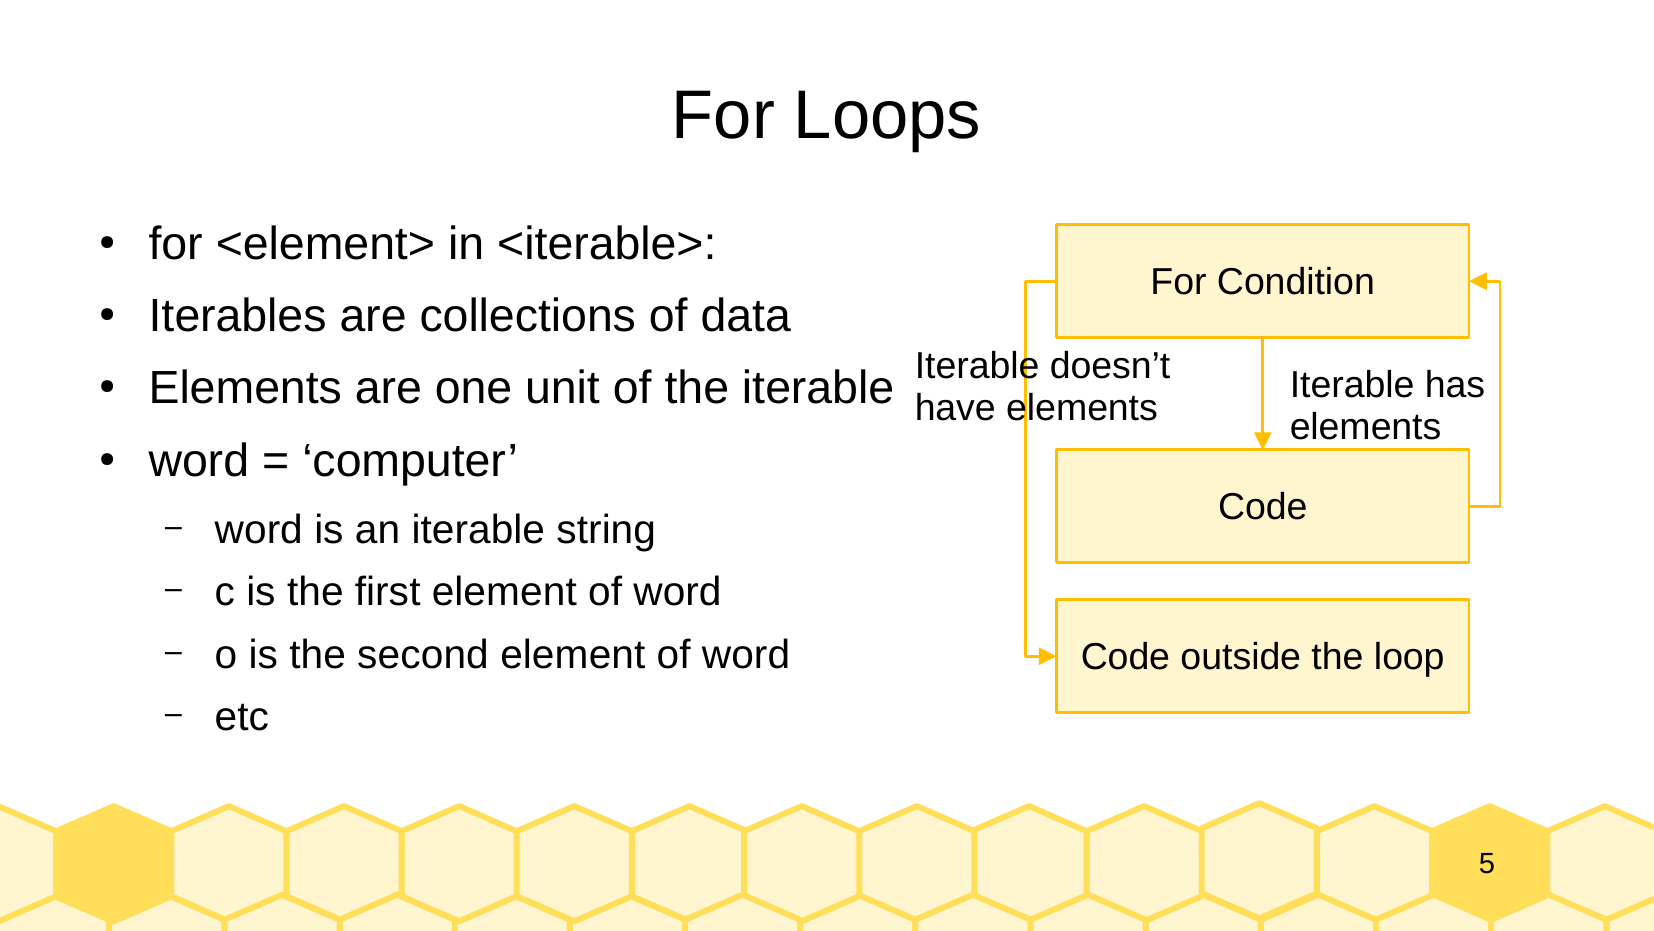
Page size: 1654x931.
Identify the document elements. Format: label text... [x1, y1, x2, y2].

text_box For Condition [1056, 224, 1469, 338]
list for <element> in <iterable>: Iterables are collections of data Elements are one unit of the iterable word = ‘computer’ word is an iterable string c is the first element of word o is the second element of word etc [82, 217, 901, 758]
text_box Code [1056, 449, 1469, 563]
text_box Iterable has elements [1275, 355, 1501, 497]
text_box Iterable doesn’t have elements [900, 337, 1201, 521]
title For Loops [82, 37, 1571, 193]
text_box Code [1270, 501, 1280, 517]
text_box Code outside the loop [1056, 599, 1469, 713]
